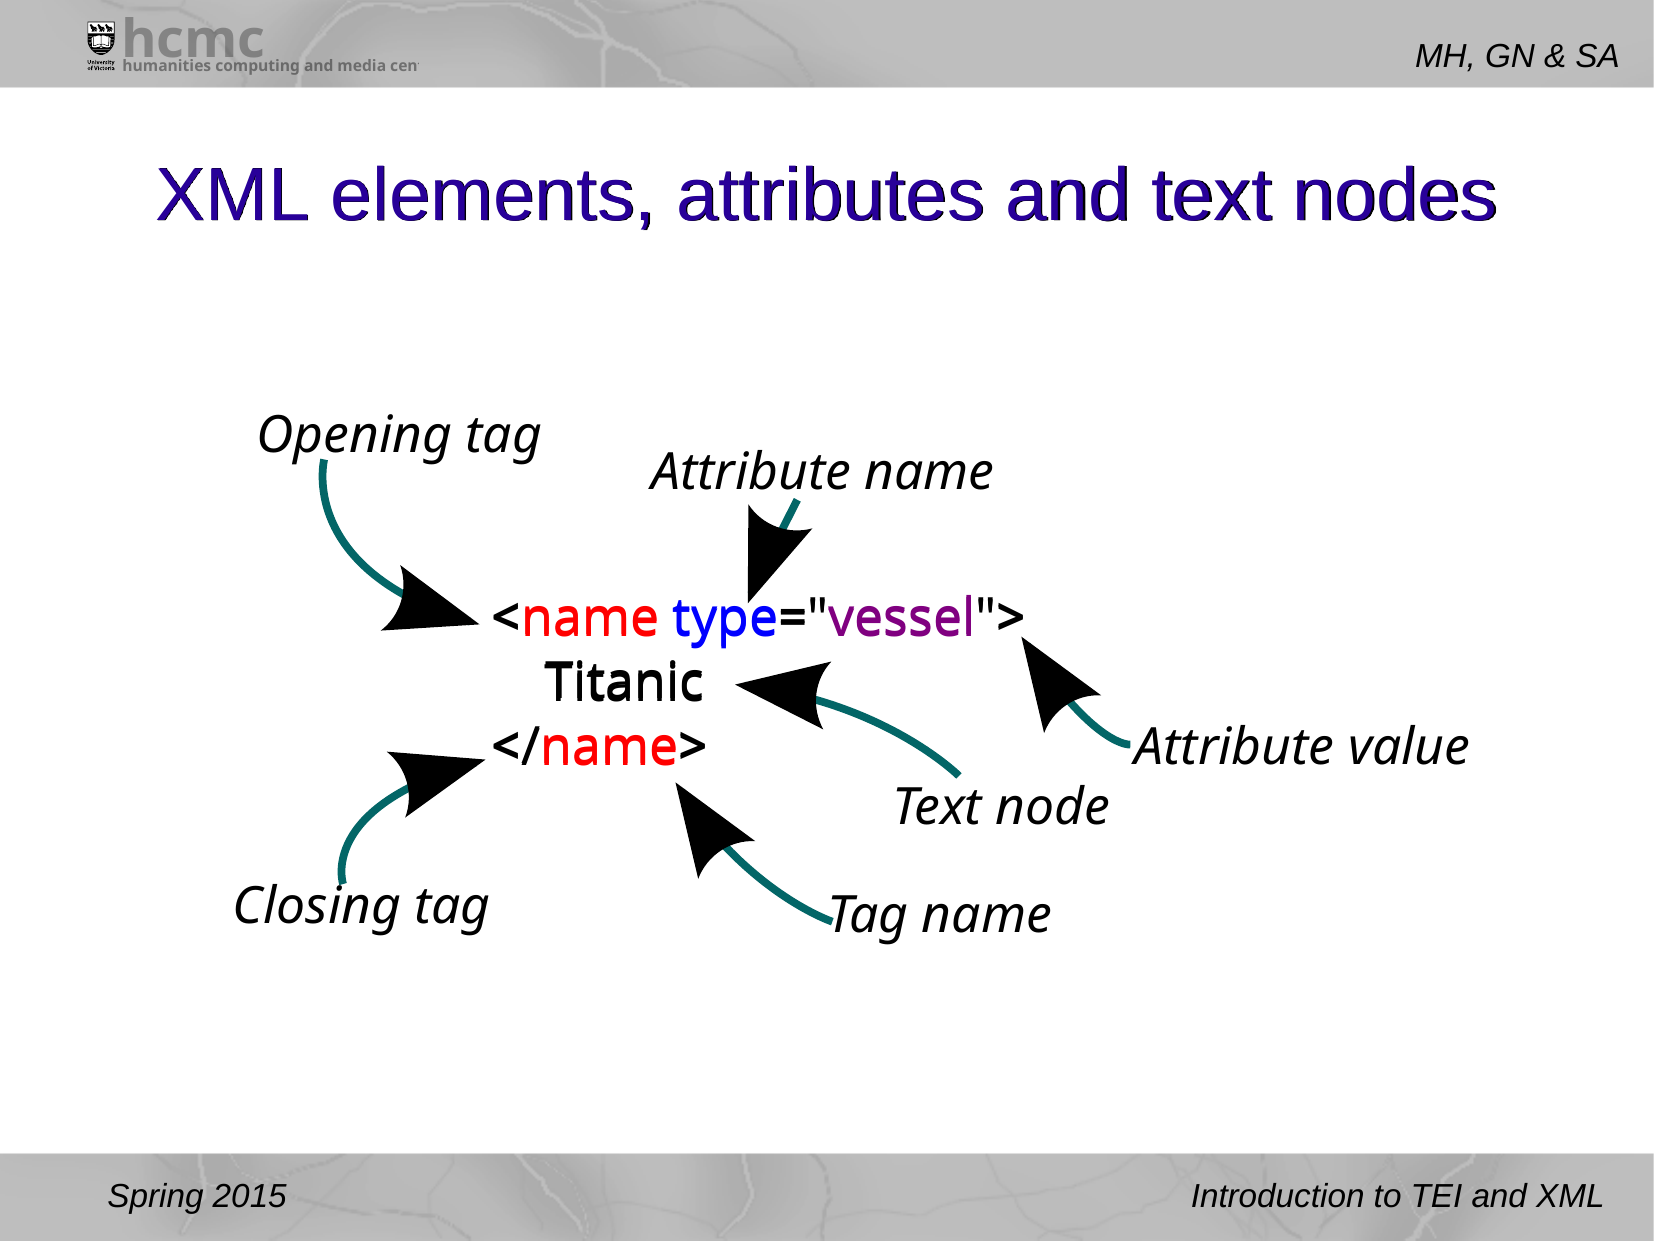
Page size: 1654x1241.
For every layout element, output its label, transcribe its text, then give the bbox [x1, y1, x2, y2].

picture [0, 0, 1654, 1241]
title XML elements, attributes and text nodes [118, 90, 1536, 298]
